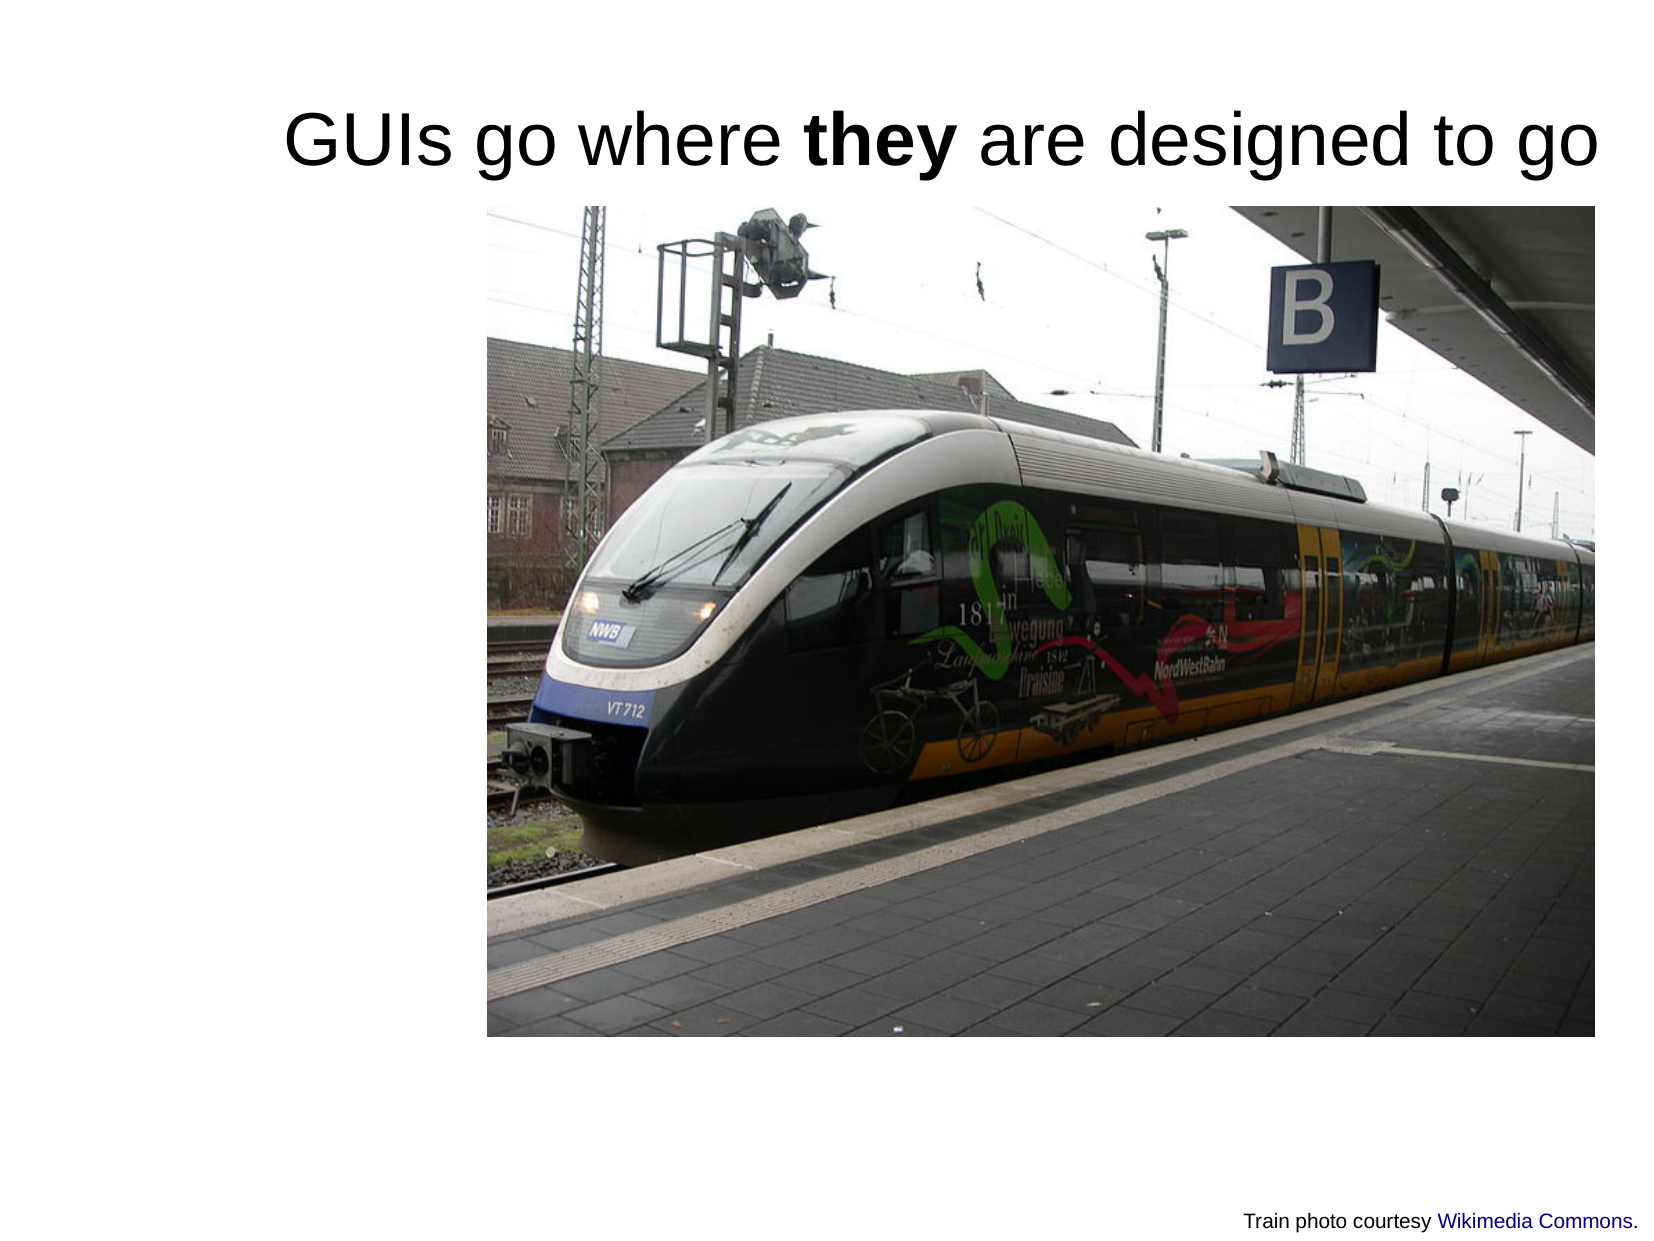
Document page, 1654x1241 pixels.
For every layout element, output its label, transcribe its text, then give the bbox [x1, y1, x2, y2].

title GUIs go where they are designed to go [53, 97, 1601, 182]
text_box Train photo courtesy Wikimedia Commons. [1228, 1202, 1654, 1241]
picture [487, 206, 1595, 1038]
